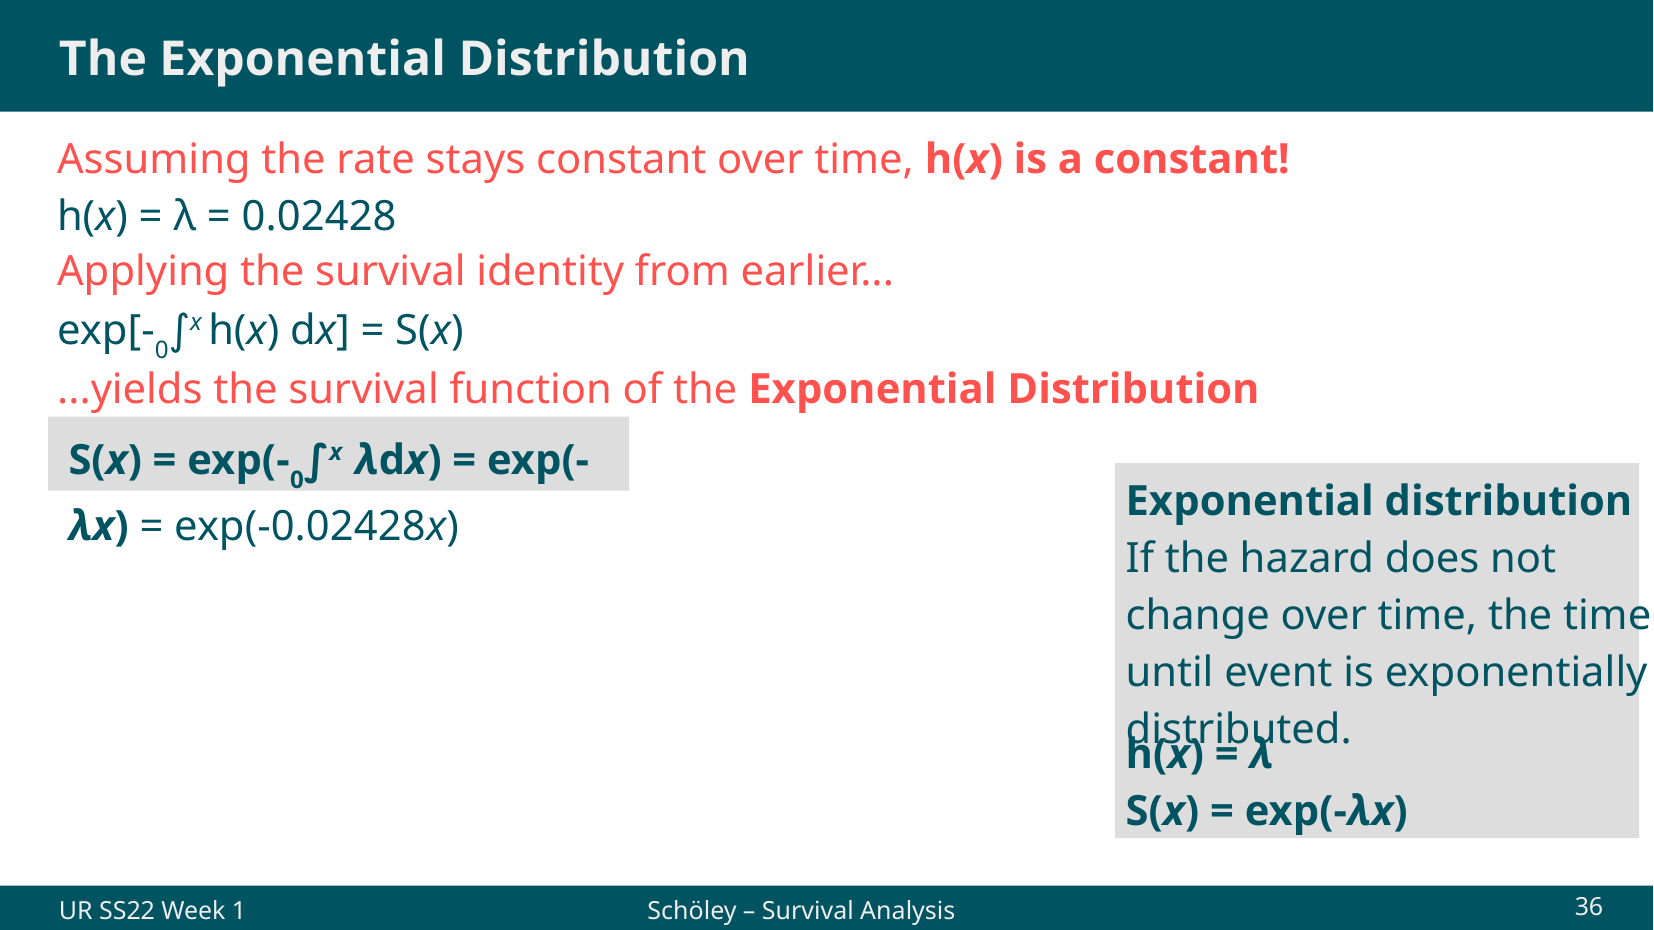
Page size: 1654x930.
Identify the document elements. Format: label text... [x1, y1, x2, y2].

text_box Applying the survival identity from earlier... [42, 233, 920, 346]
text_box S(x) = exp(-0∫x λdx) = exp(-λx) = exp(-0.02428x) [53, 465, 635, 545]
text_box [1636, 463, 1640, 607]
text_box [1636, 629, 1640, 682]
text_box h(x) = λ S(x) = exp(-λx) [1110, 715, 1623, 839]
text_box exp[-0∫x h(x) dx] = S(x) [42, 346, 624, 351]
text_box [1623, 684, 1640, 839]
title The Exponential Distribution [58, 0, 1594, 117]
text_box Exponential distribution If the hazard does not change over time, the time until event is exponentially distributed. [1110, 463, 1636, 724]
text_box Assuming the rate stays constant over time, h(x) is a constant! h(x) = λ = 0.02428 [42, 120, 1231, 381]
text_box ...yields the survival function of the Exponential Distribution [42, 351, 1175, 465]
text_box [48, 473, 53, 491]
